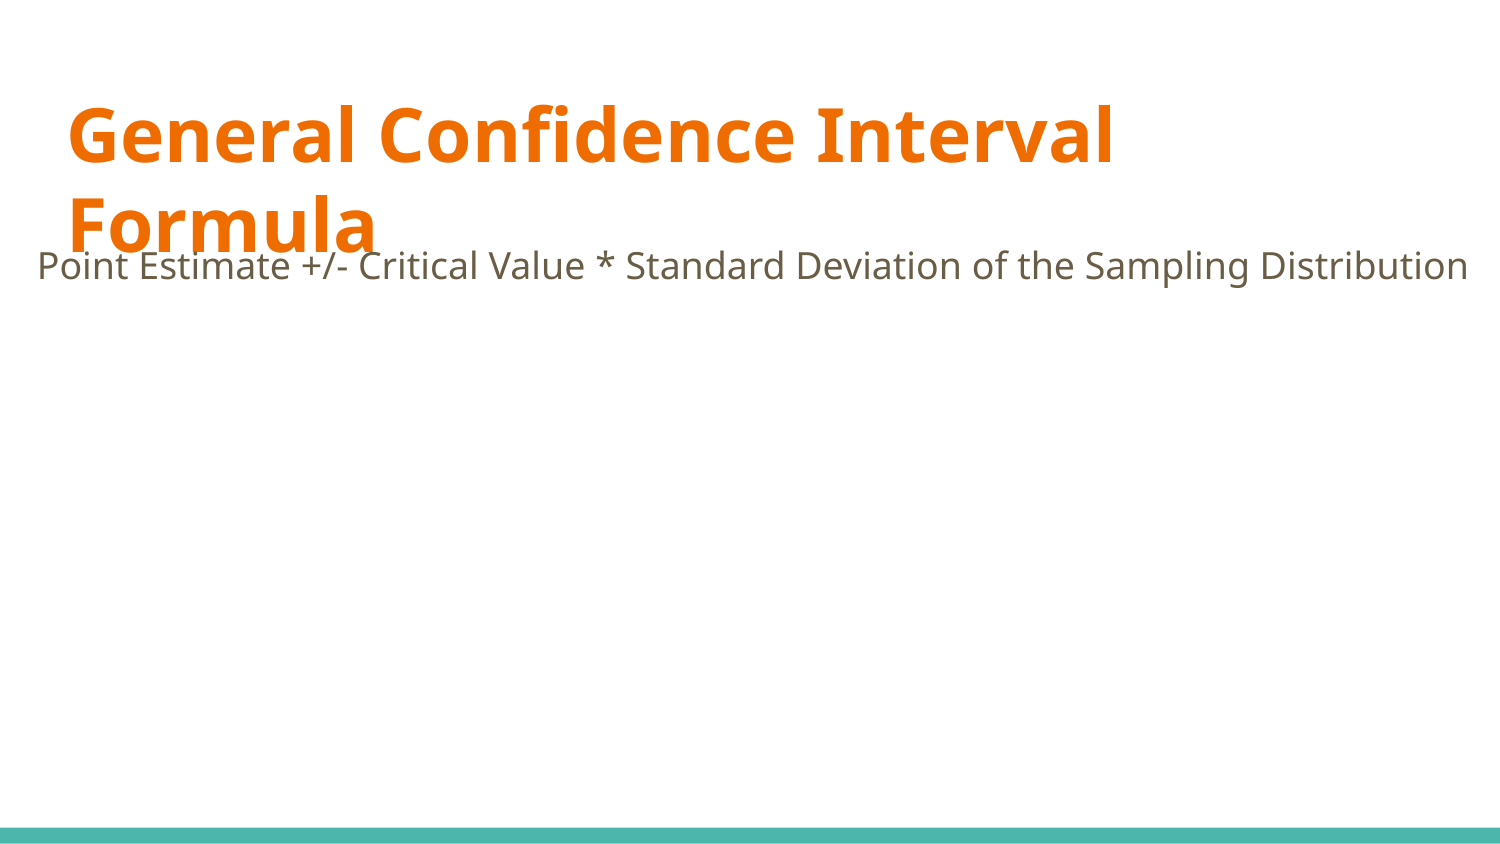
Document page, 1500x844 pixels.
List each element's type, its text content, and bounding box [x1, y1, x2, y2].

list Point Estimate +/- Critical Value * Standard Deviation of the Sampling Distribution [21, 220, 1500, 376]
title General Confidence Interval Formula [51, 72, 1449, 189]
